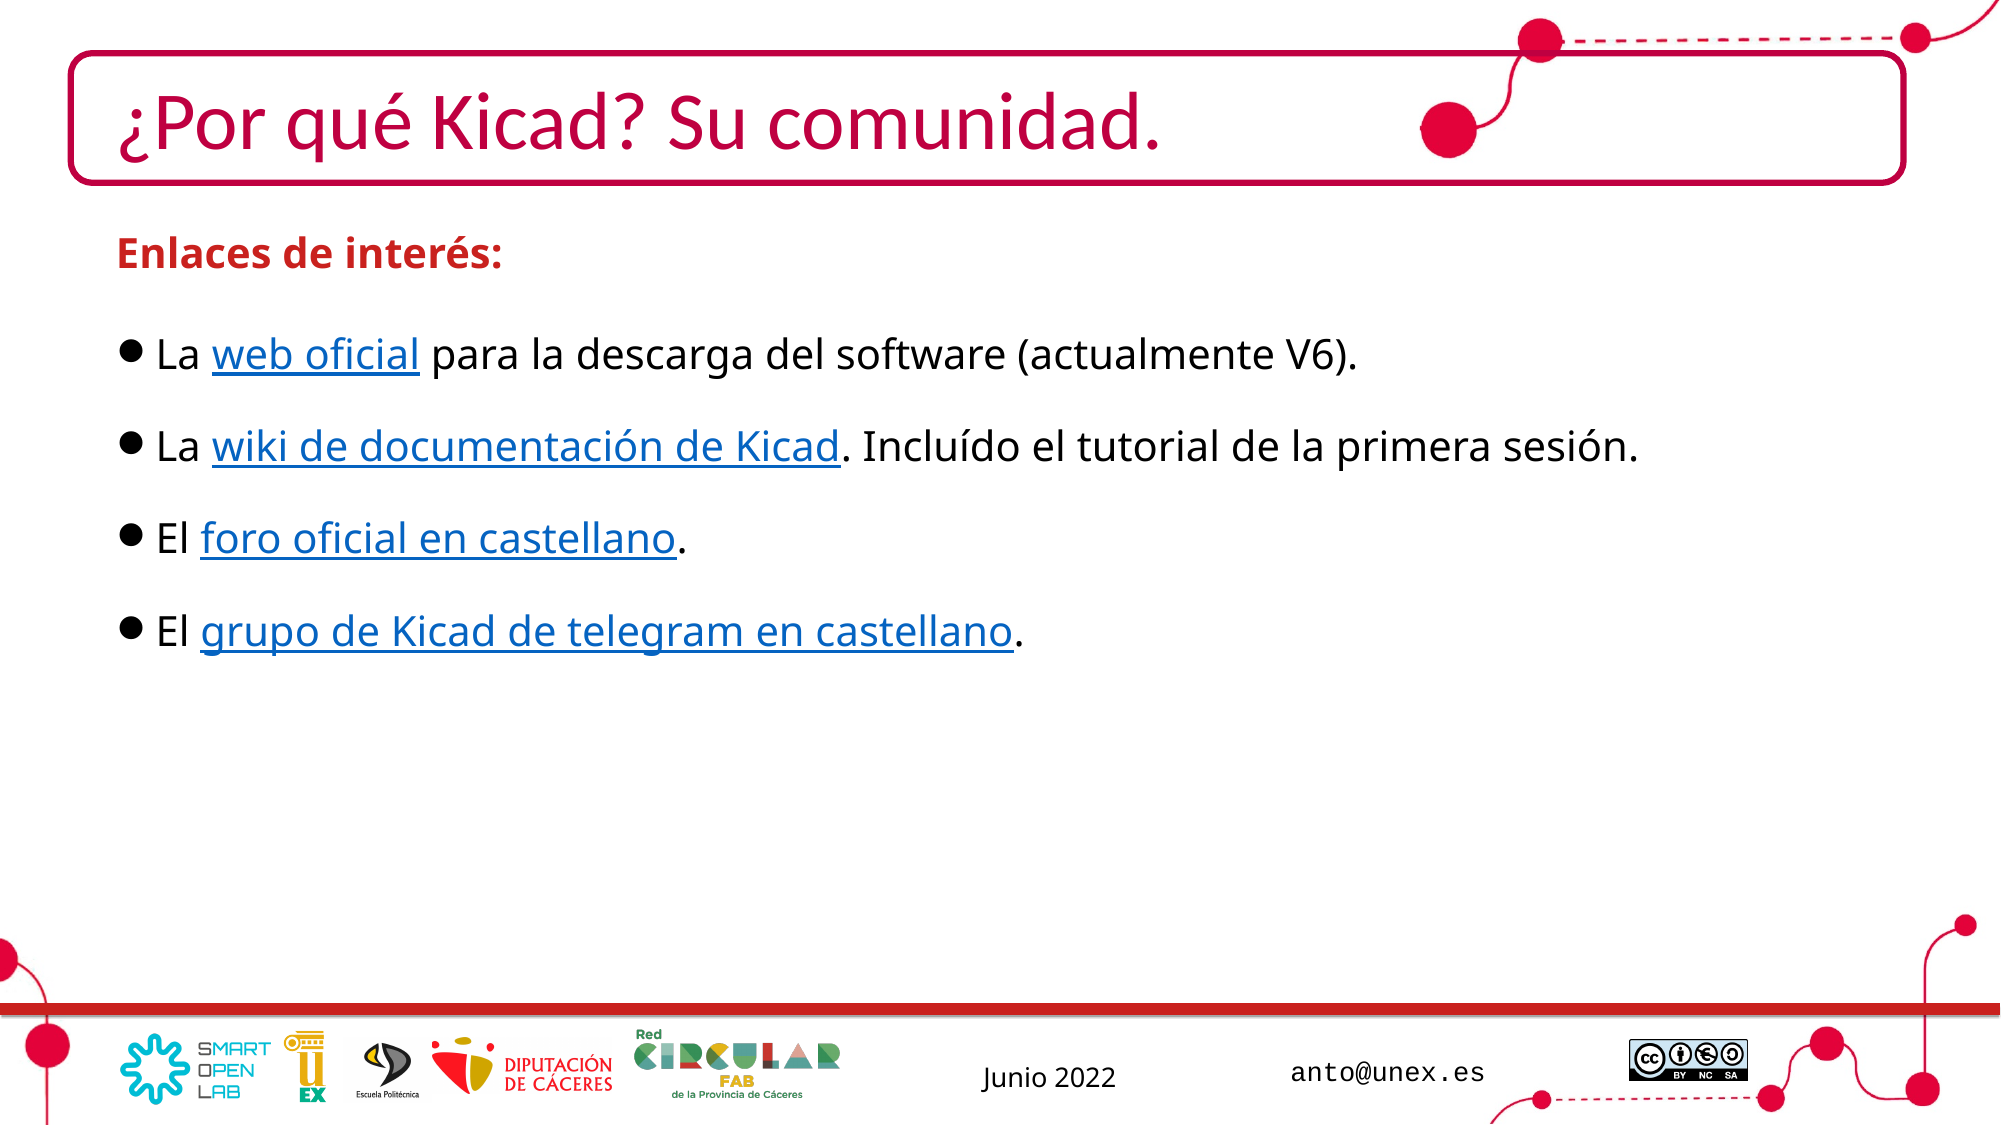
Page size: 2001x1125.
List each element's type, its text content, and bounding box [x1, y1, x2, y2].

picture [1629, 1039, 1748, 1081]
picture [276, 1022, 335, 1111]
text_box ¿Por qué Kicad? Su comunidad. [1903, 70, 1916, 176]
picture [343, 1037, 612, 1103]
text_box ¿Por qué Kicad? Su comunidad. [101, 70, 1900, 176]
picture [634, 1029, 840, 1098]
picture [118, 1031, 273, 1107]
text_box Enlaces de interés: La web oficial para la descarga del software (actualmente V6). La wiki de documentación de Kicad. Incluído el tutorial de la primera sesión. El foro oficial en castellano. El grupo de Kicad de telegram en castellano. [101, 219, 1916, 940]
